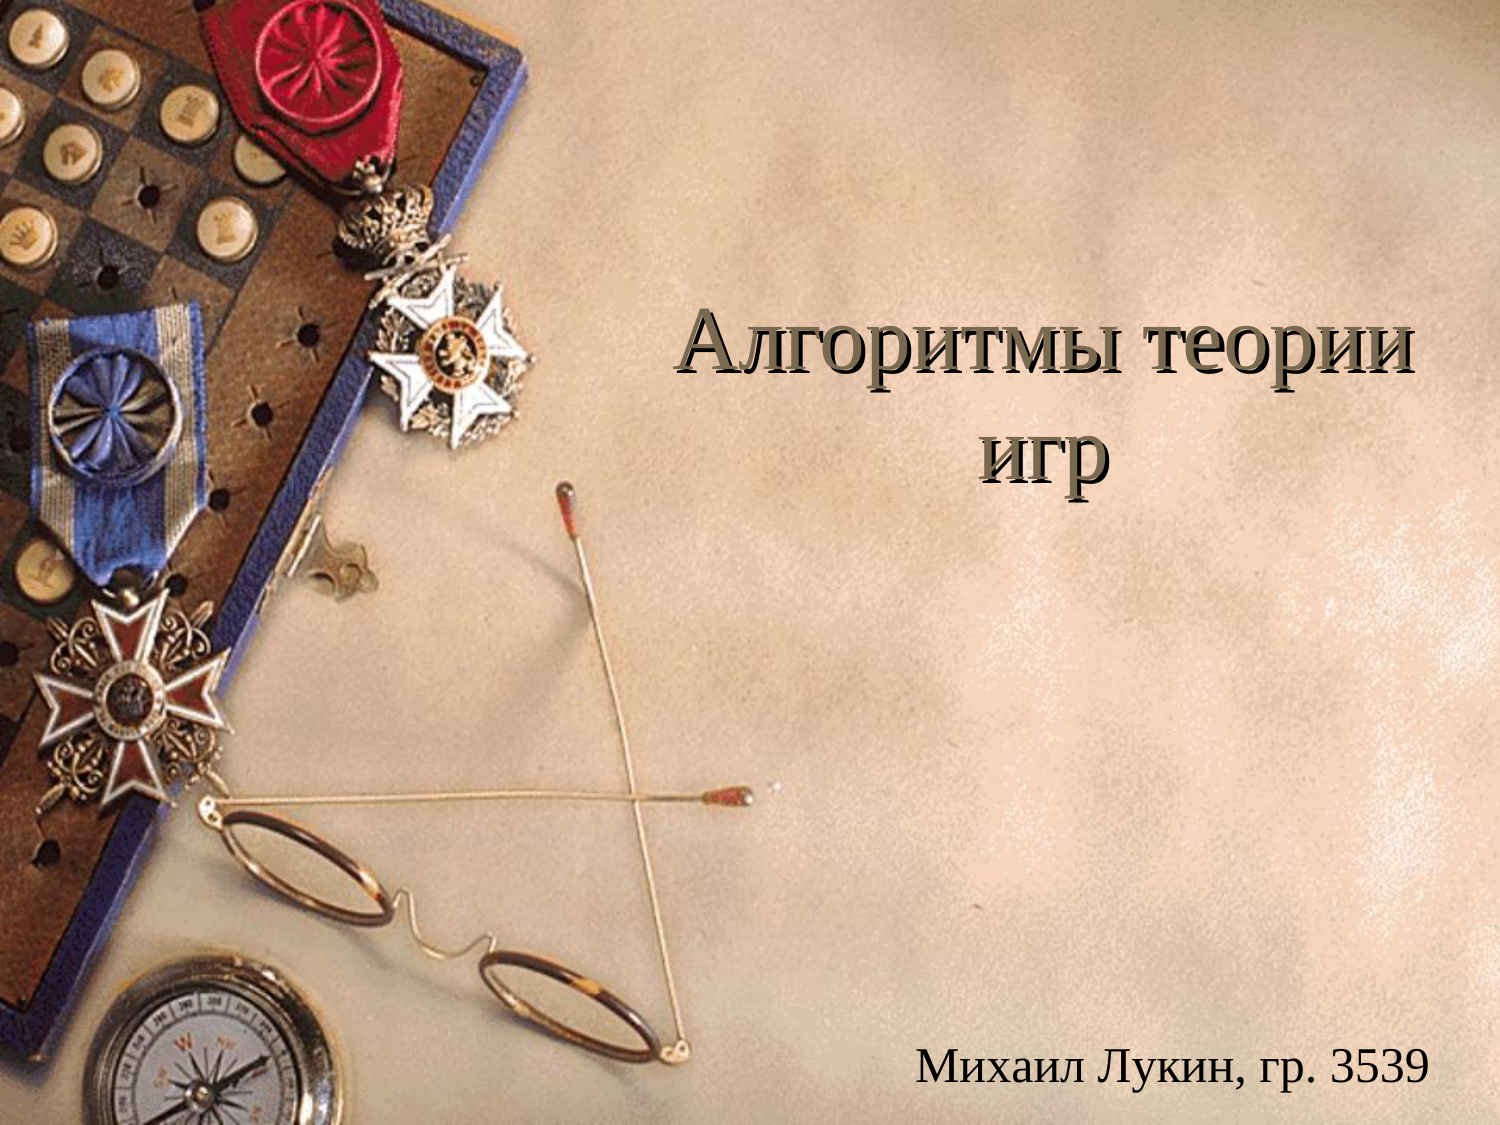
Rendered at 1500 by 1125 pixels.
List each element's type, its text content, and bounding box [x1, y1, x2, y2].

title Алгоритмы теории игр [587, 112, 1500, 663]
text_box Михаил Лукин, гр. 3539 [900, 1024, 1445, 1101]
picture [0, 0, 1500, 1125]
